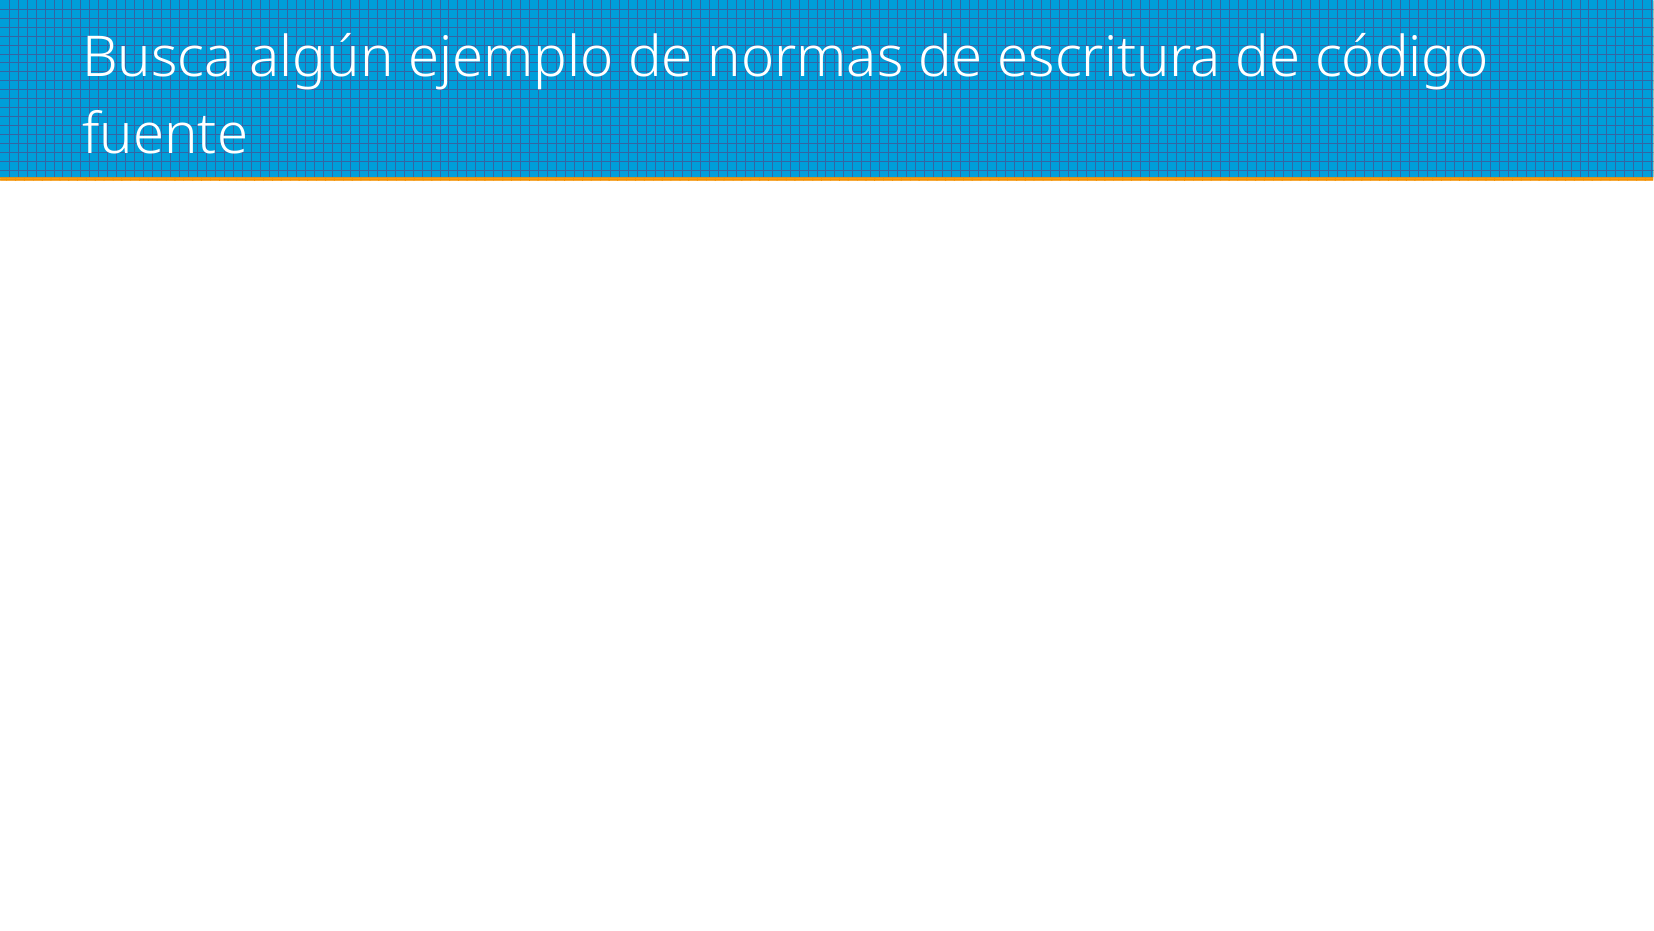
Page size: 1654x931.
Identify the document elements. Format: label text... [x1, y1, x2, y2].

title Busca algún ejemplo de normas de escritura de código fuente [82, 14, 1571, 171]
